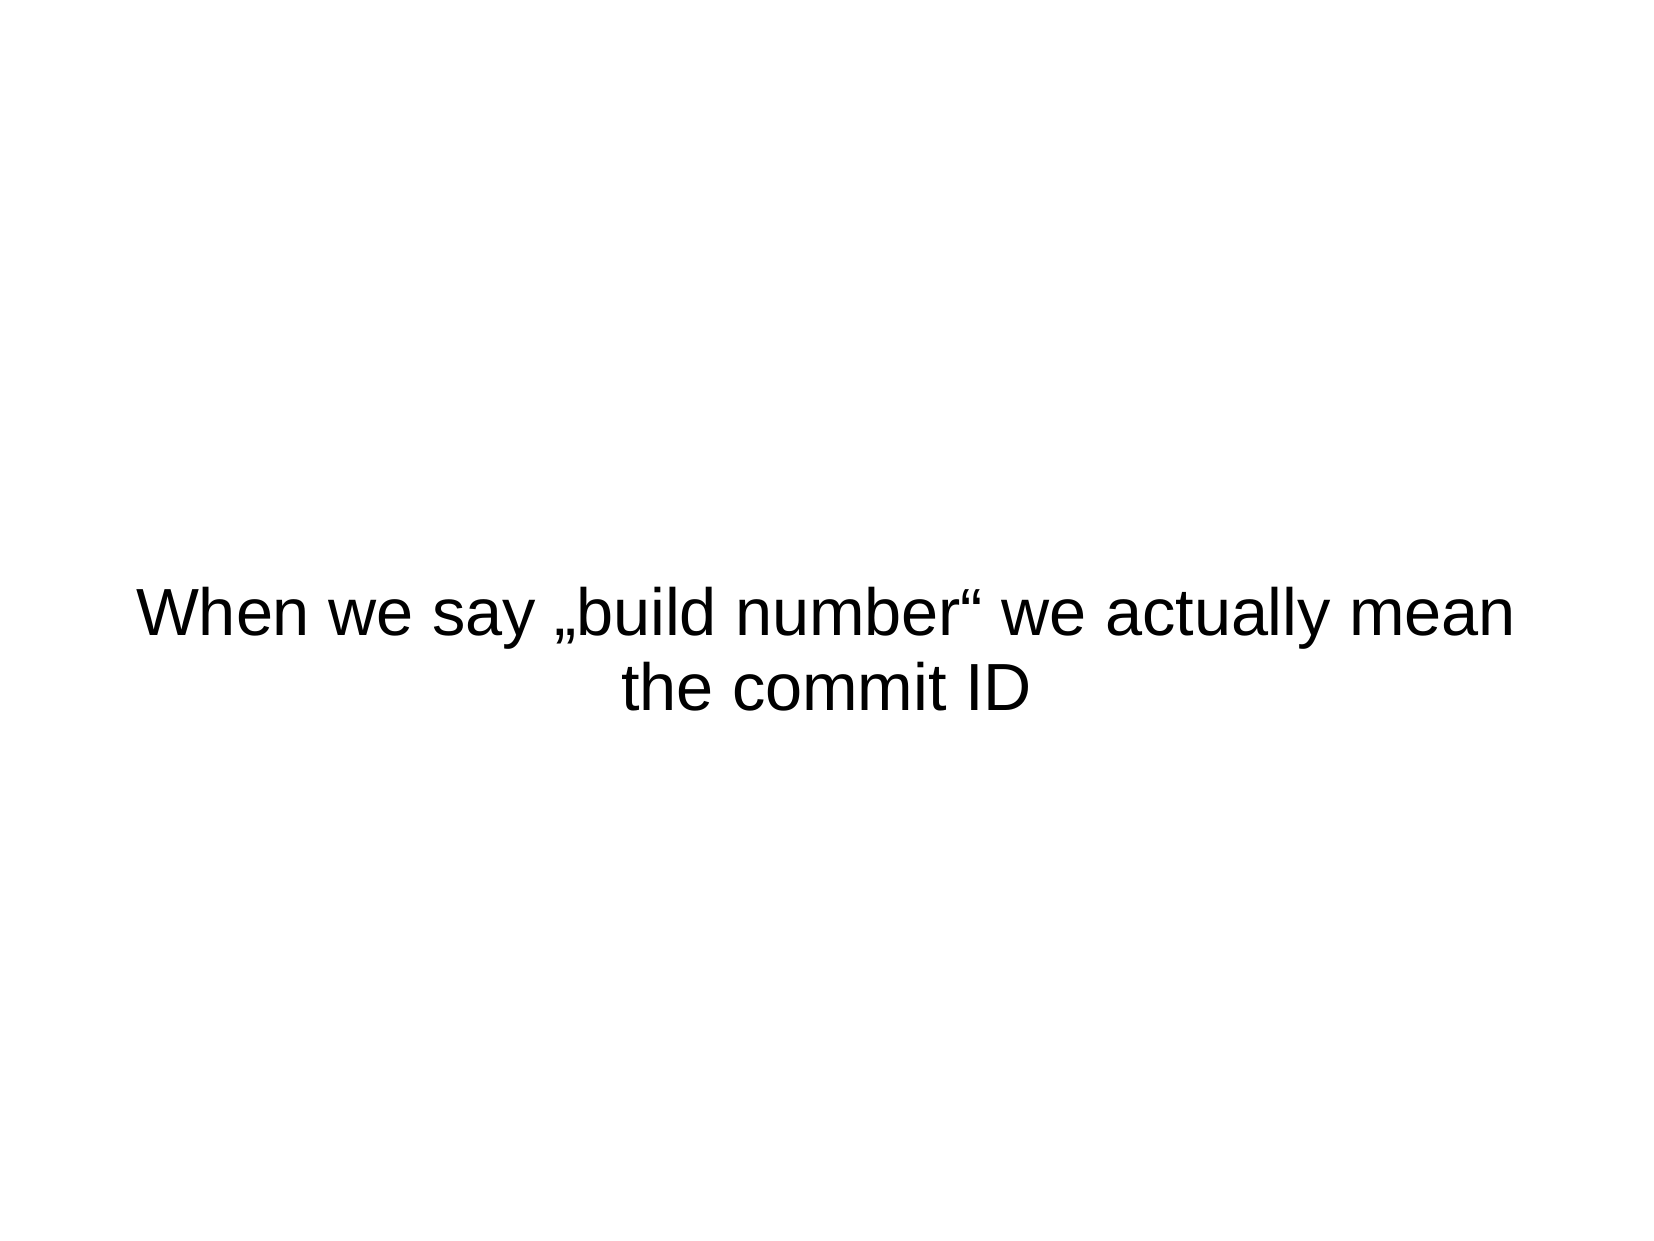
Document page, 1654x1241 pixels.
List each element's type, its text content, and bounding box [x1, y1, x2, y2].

subtitle When we say „build number“ we actually mean the commit ID [82, 185, 1571, 1115]
